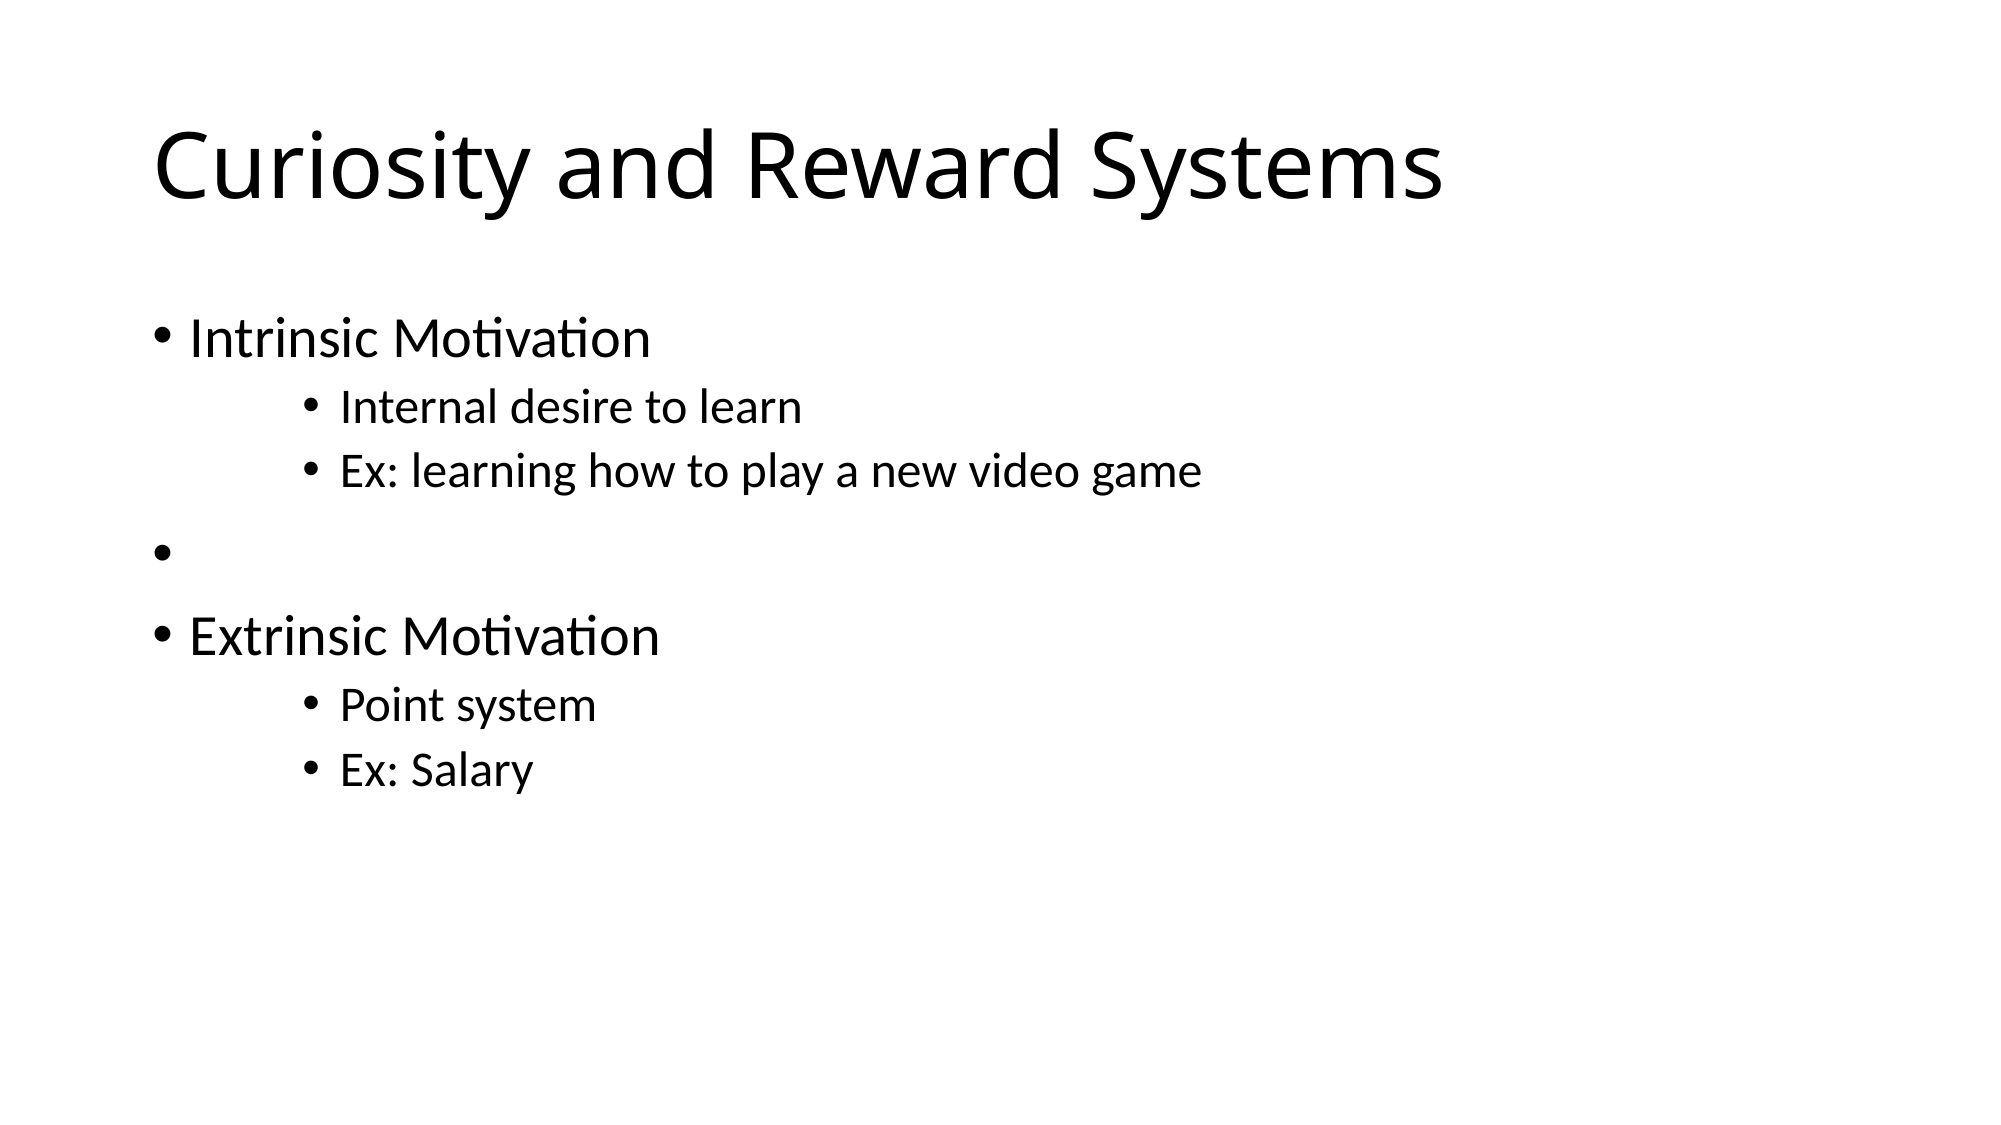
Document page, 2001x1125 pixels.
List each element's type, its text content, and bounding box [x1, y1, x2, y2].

title Curiosity and Reward Systems [137, 59, 1863, 278]
list Intrinsic Motivation Internal desire to learn Ex: learning how to play a new video game Extrinsic Motivation Point system Ex: Salary [137, 299, 1863, 1014]
